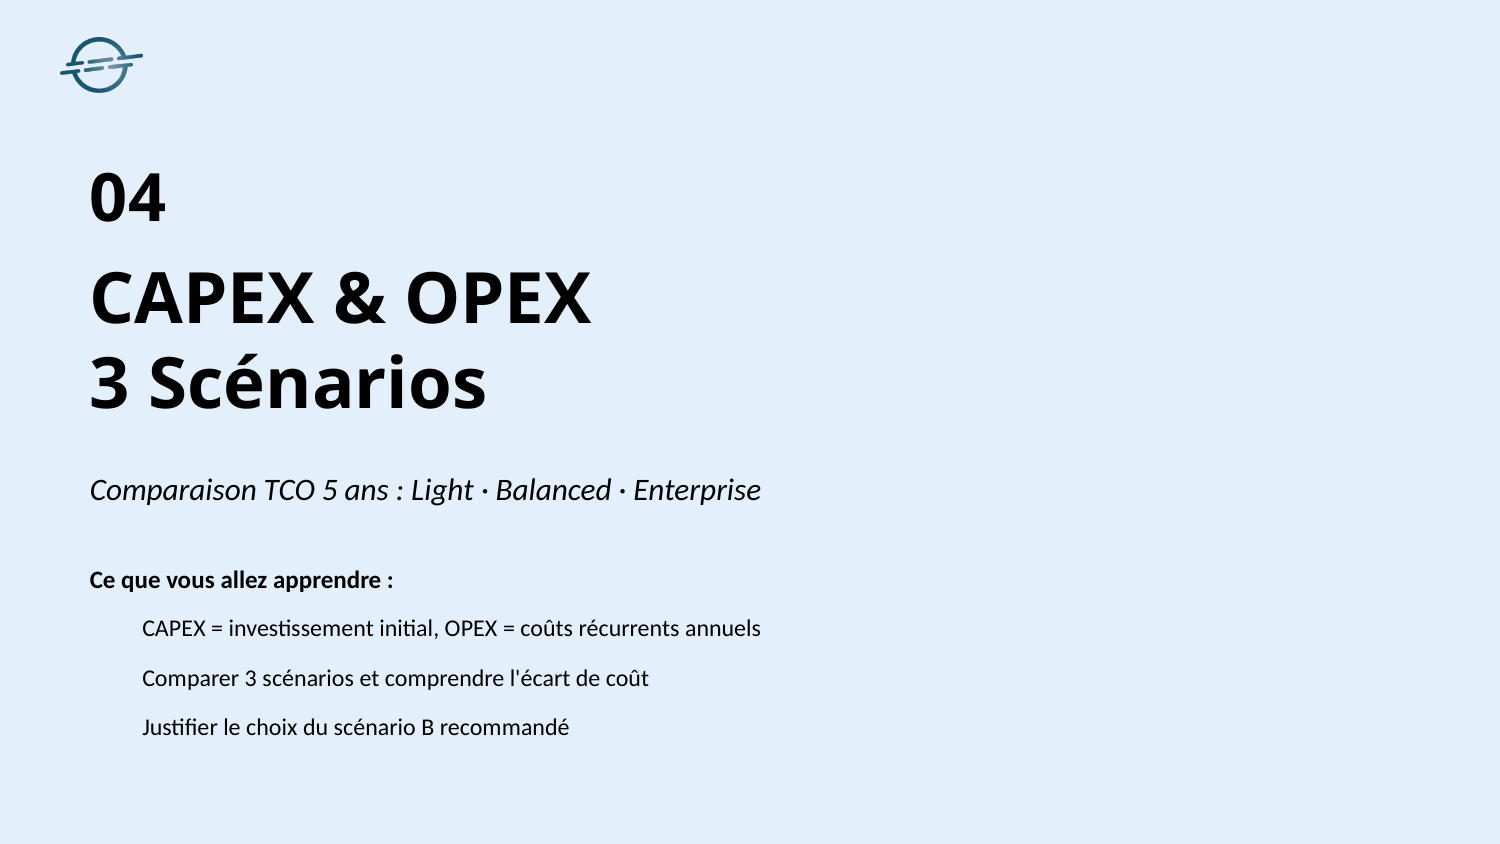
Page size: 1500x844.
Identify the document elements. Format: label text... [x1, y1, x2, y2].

text_box Justifier le choix du scénario B recommandé [127, 703, 1328, 749]
text_box Ce que vous allez apprendre : [74, 555, 975, 603]
text_box CAPEX & OPEX 3 Scénarios [74, 239, 975, 435]
text_box 04 [74, 149, 195, 239]
text_box Comparaison TCO 5 ans : Light · Balanced · Enterprise [74, 449, 1275, 525]
text_box CAPEX = investissement initial, OPEX = coûts récurrents annuels [127, 604, 1328, 650]
picture [60, 37, 143, 93]
text_box Comparer 3 scénarios et comprendre l'écart de coût [127, 653, 1328, 699]
